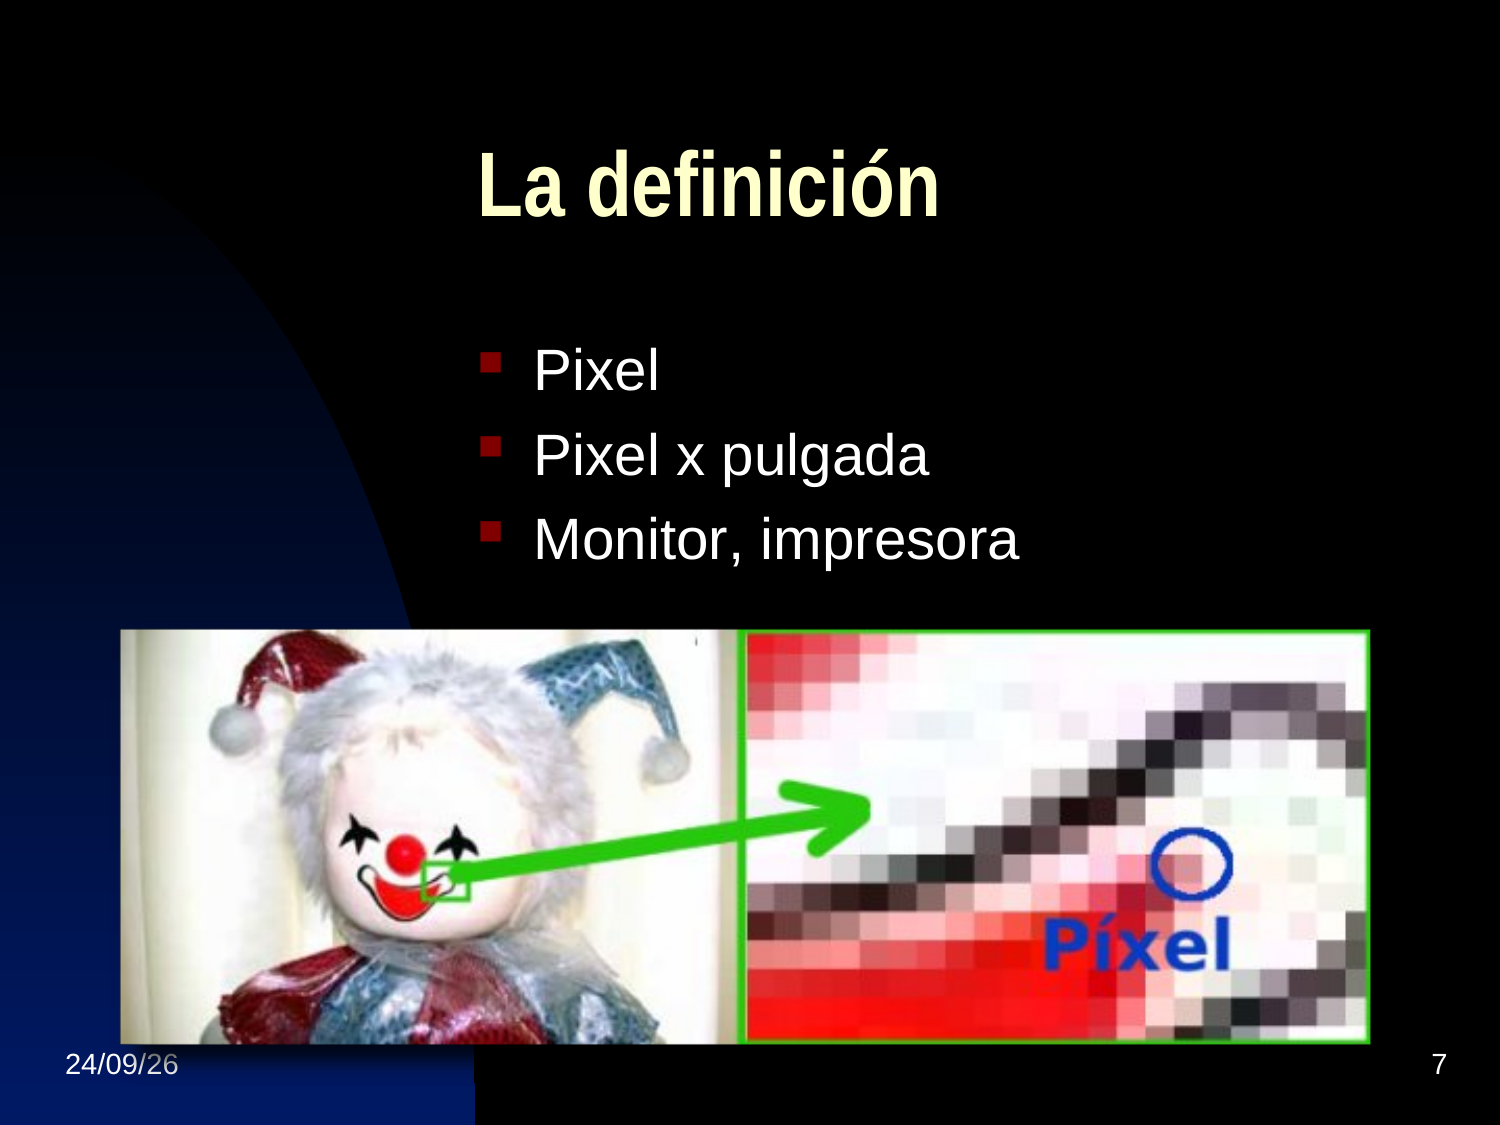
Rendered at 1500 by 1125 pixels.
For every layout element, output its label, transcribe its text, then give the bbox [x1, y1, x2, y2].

list Pixel Pixel x pulgada Monitor, impresora [462, 324, 1463, 1000]
picture [106, 615, 1419, 1093]
title La definición [462, 99, 1463, 288]
